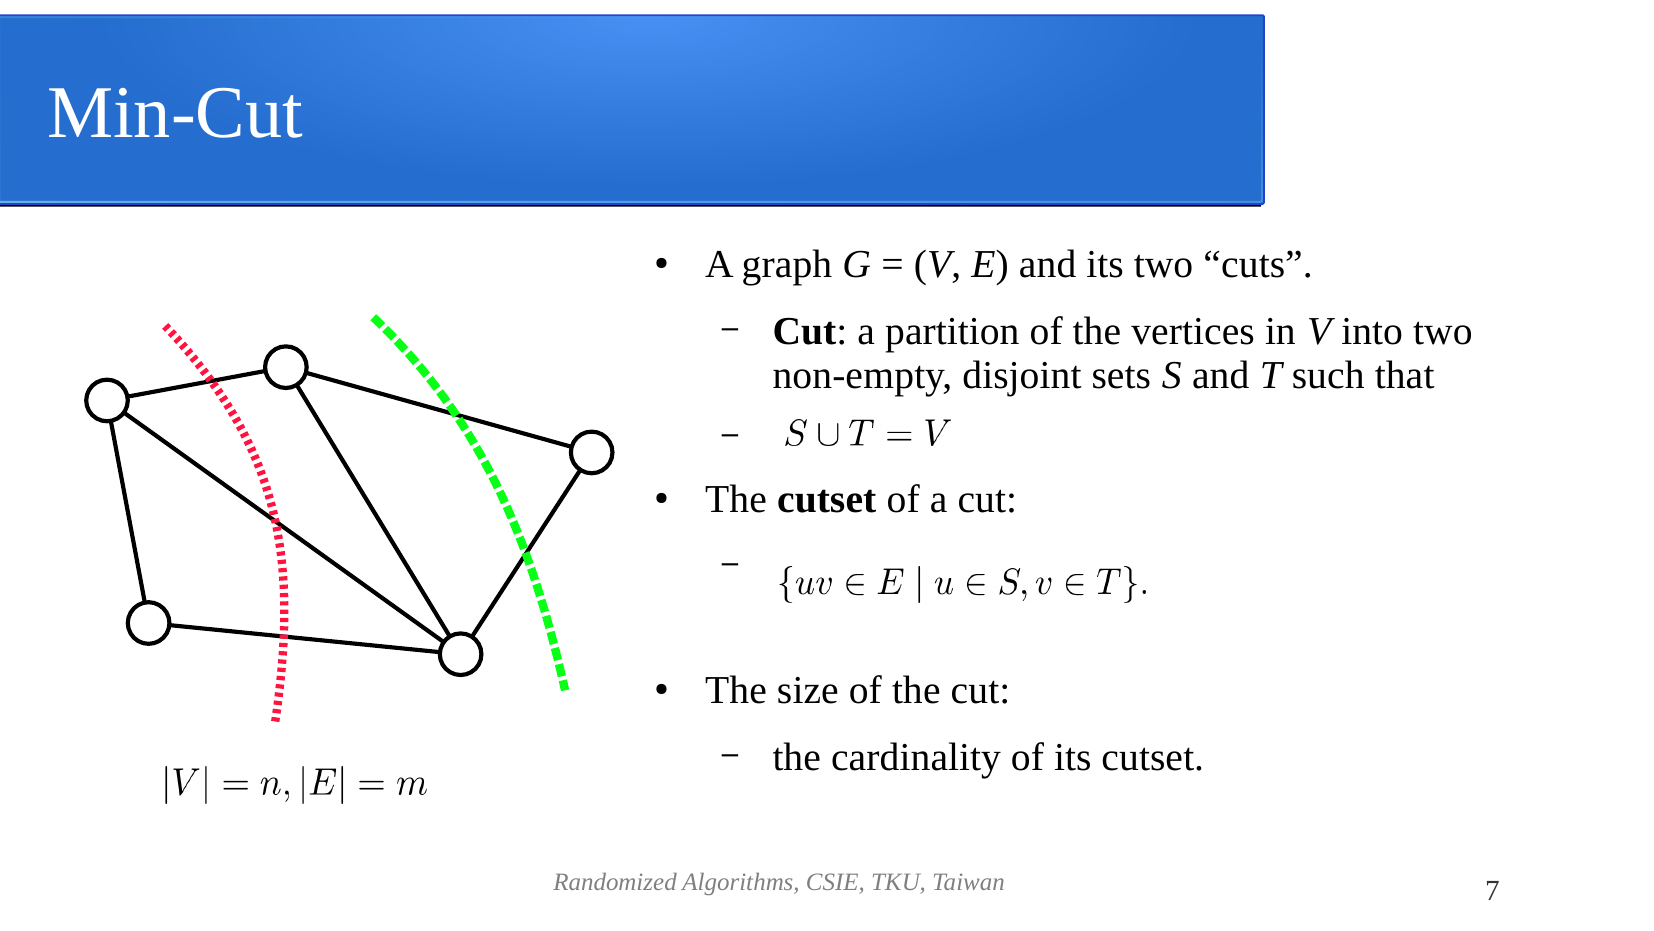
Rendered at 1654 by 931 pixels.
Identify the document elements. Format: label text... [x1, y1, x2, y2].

picture [72, 303, 626, 735]
picture [785, 419, 951, 446]
list A graph G = (V, E) and its two “cuts”. Cut: a partition of the vertices in V into two non-empty, disjoint sets S and T such that The cutset of a cut: The size of the cut: the cardinality of its cutset. [637, 242, 1530, 782]
picture [165, 766, 427, 804]
title Min-Cut [47, 35, 1199, 189]
picture [779, 566, 1146, 603]
